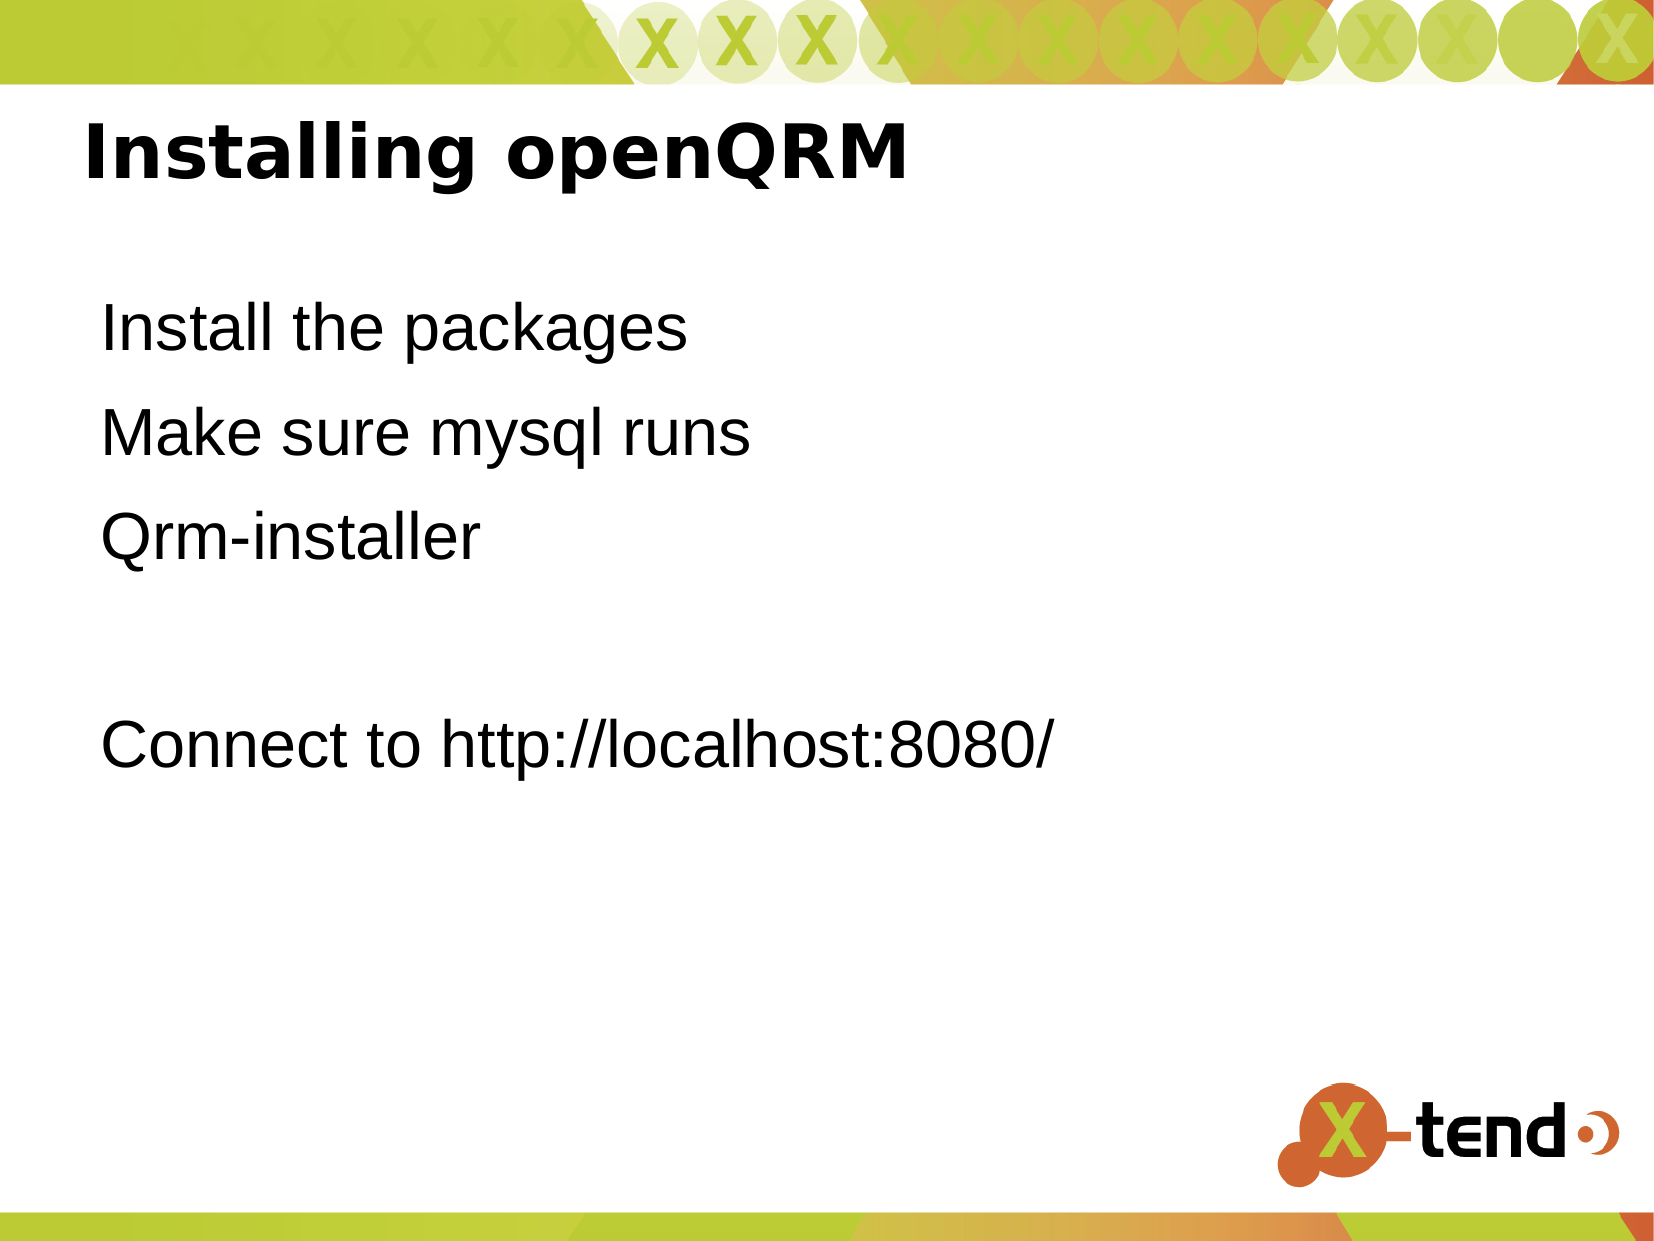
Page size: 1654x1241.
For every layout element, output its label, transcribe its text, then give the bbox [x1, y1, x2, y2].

picture [0, 0, 1654, 1241]
title Installing openQRM [82, 49, 1571, 257]
list Install the packages Make sure mysql runs Qrm-installer Connect to http://localhost:8080/ [82, 290, 1571, 1109]
